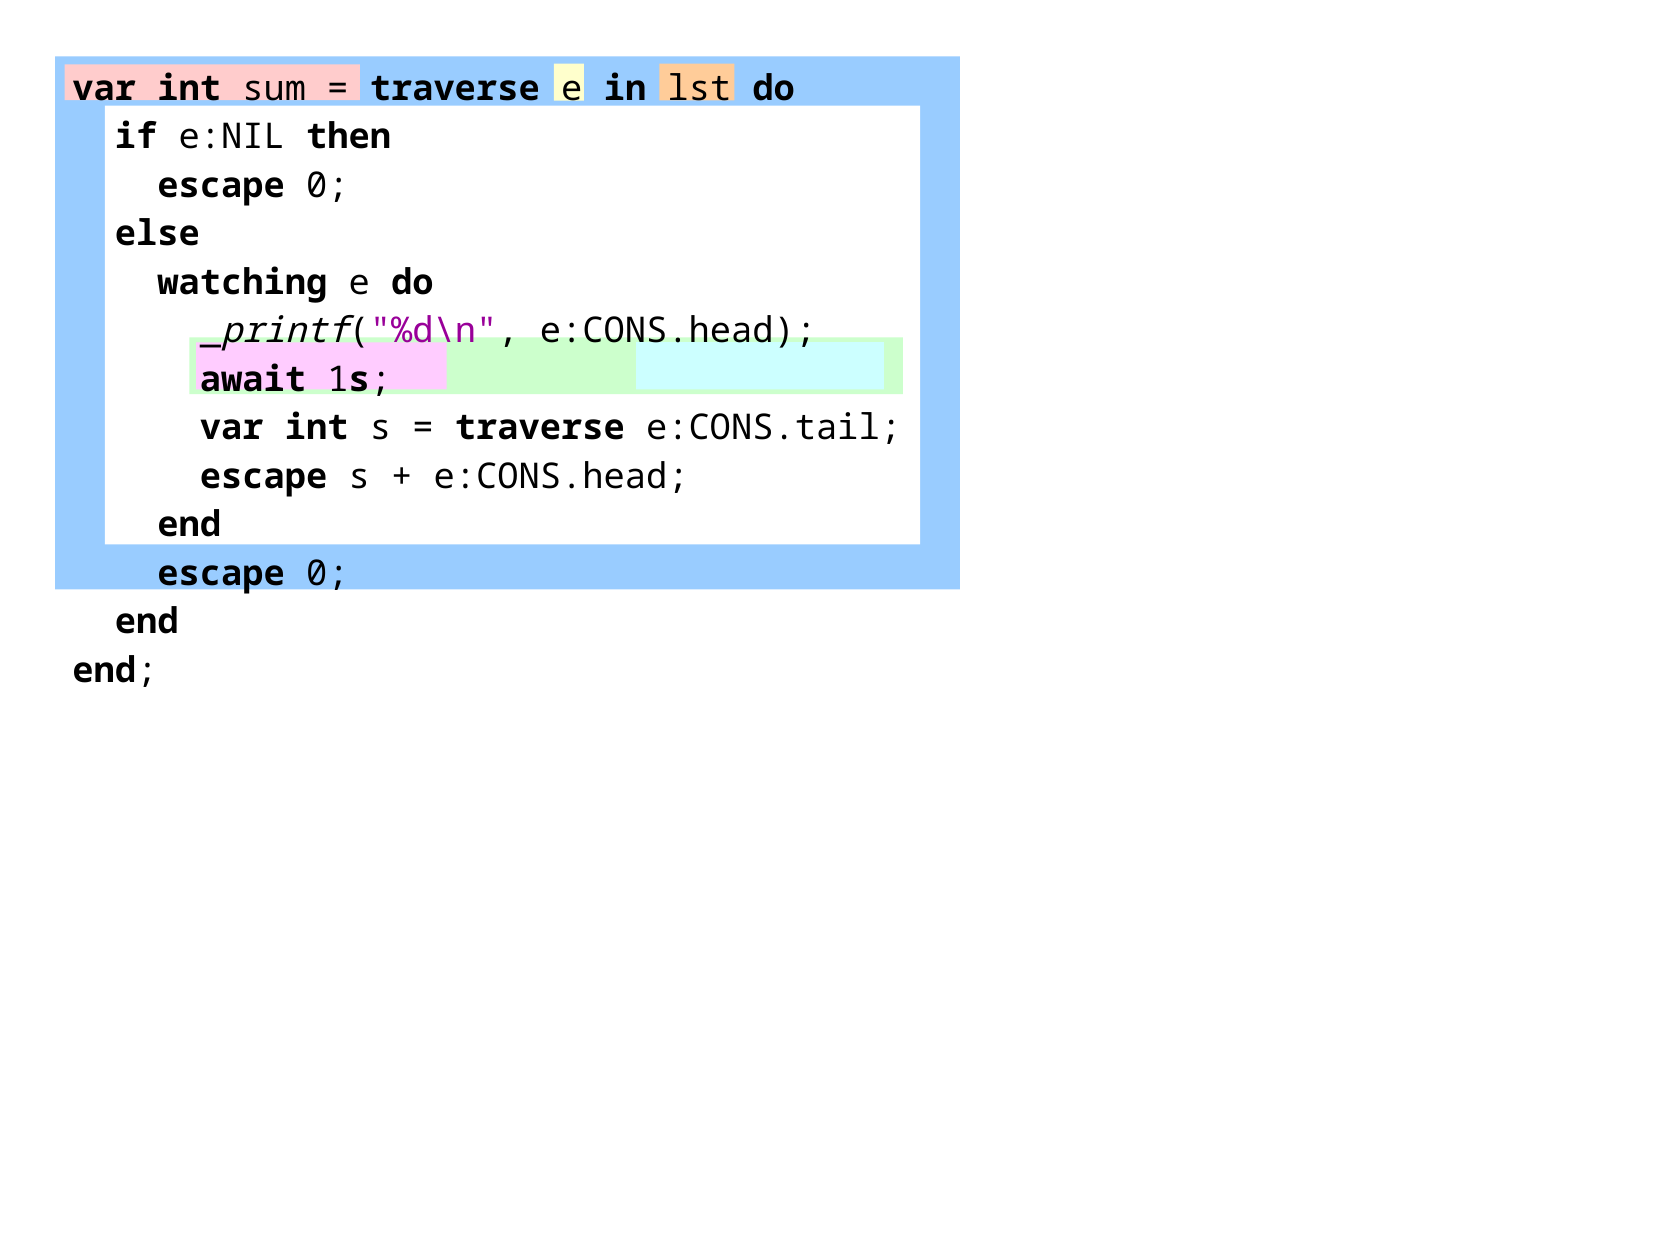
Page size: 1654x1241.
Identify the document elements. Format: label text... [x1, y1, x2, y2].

text_box var int sum = traverse e in lst do if e:NIL then escape 0; else watching e do _printf("%d\n", e:CONS.head); await 1s; var int s = traverse e:CONS.tail; escape s + e:CONS.head; end escape 0; end end; [15, 55, 991, 634]
